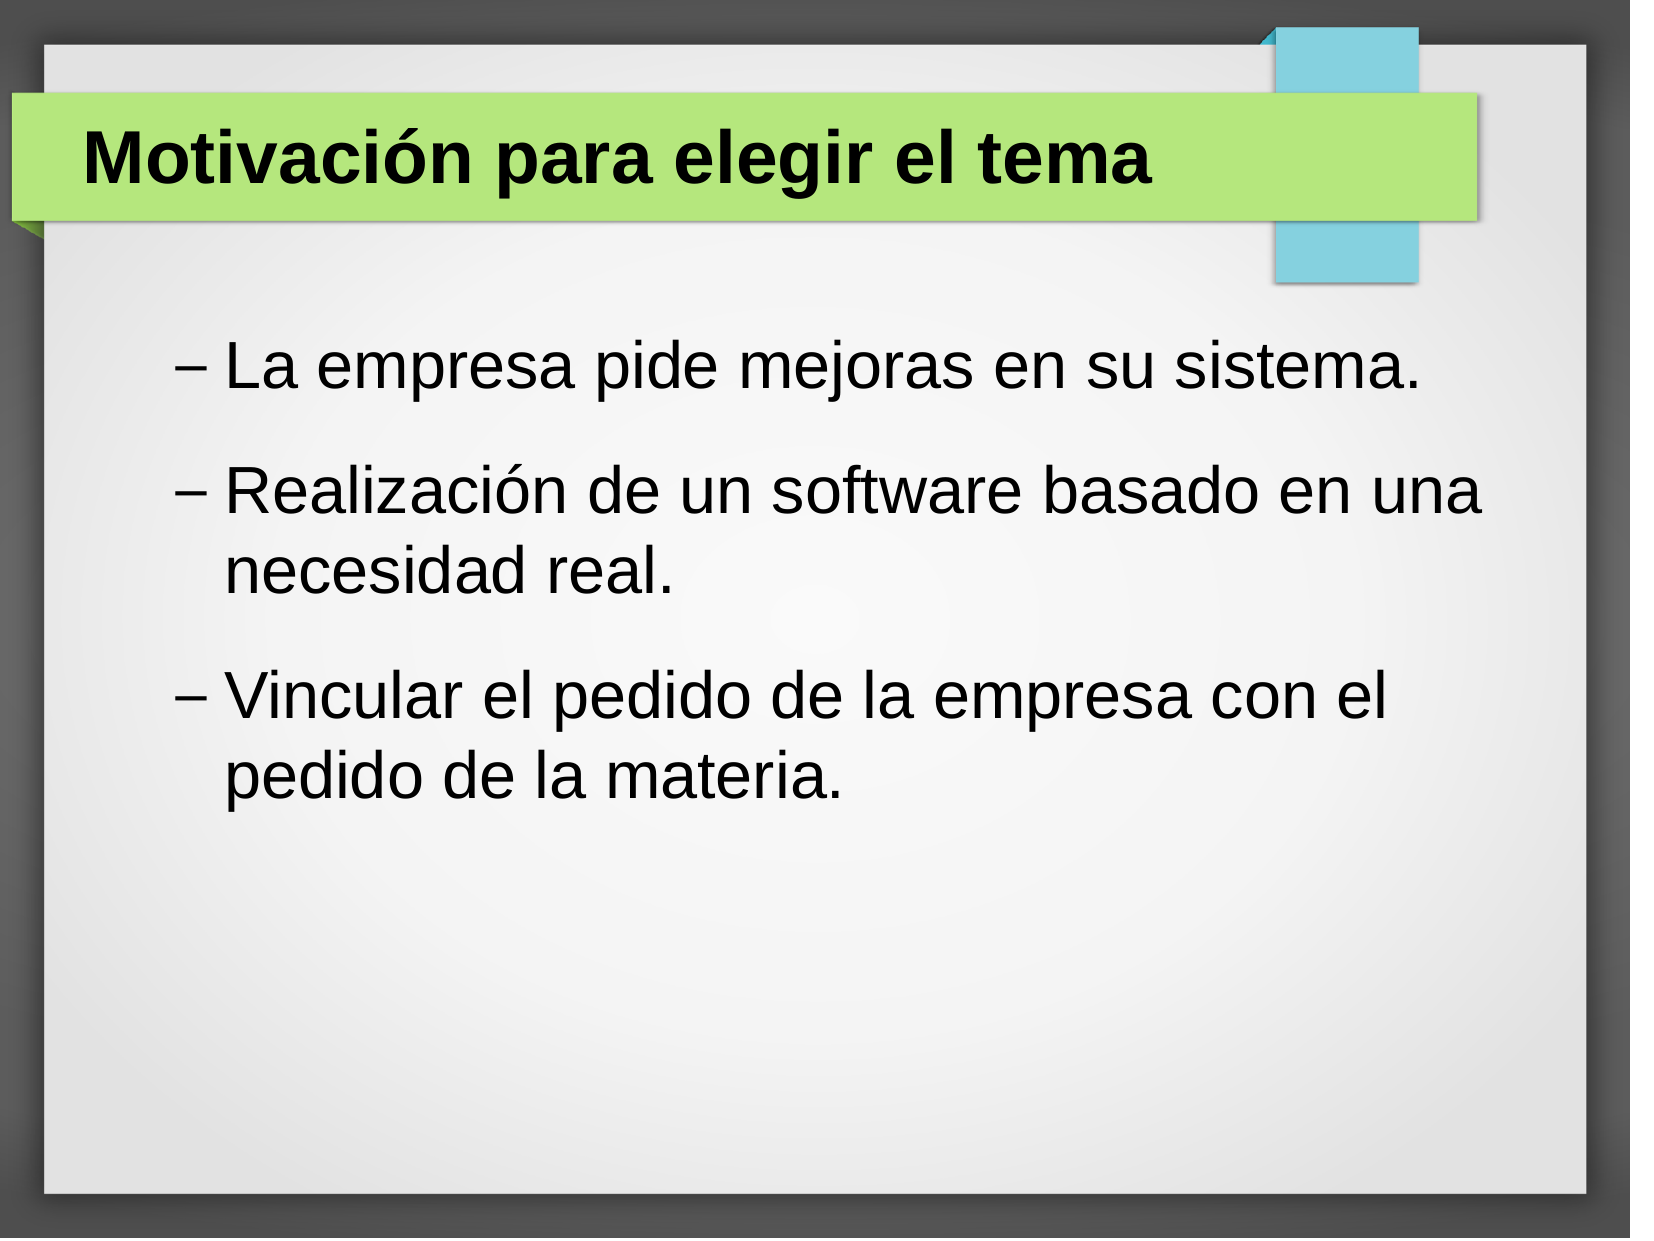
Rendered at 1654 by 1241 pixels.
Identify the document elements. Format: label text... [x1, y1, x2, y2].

text_box Motivación para elegir el tema [82, 94, 1264, 213]
picture [0, 0, 1630, 1238]
text_box La empresa pide mejoras en su sistema. Realización de un software basado en una necesidad real. Vincular el pedido de la empresa con el pedido de la materia. [82, 322, 1571, 918]
